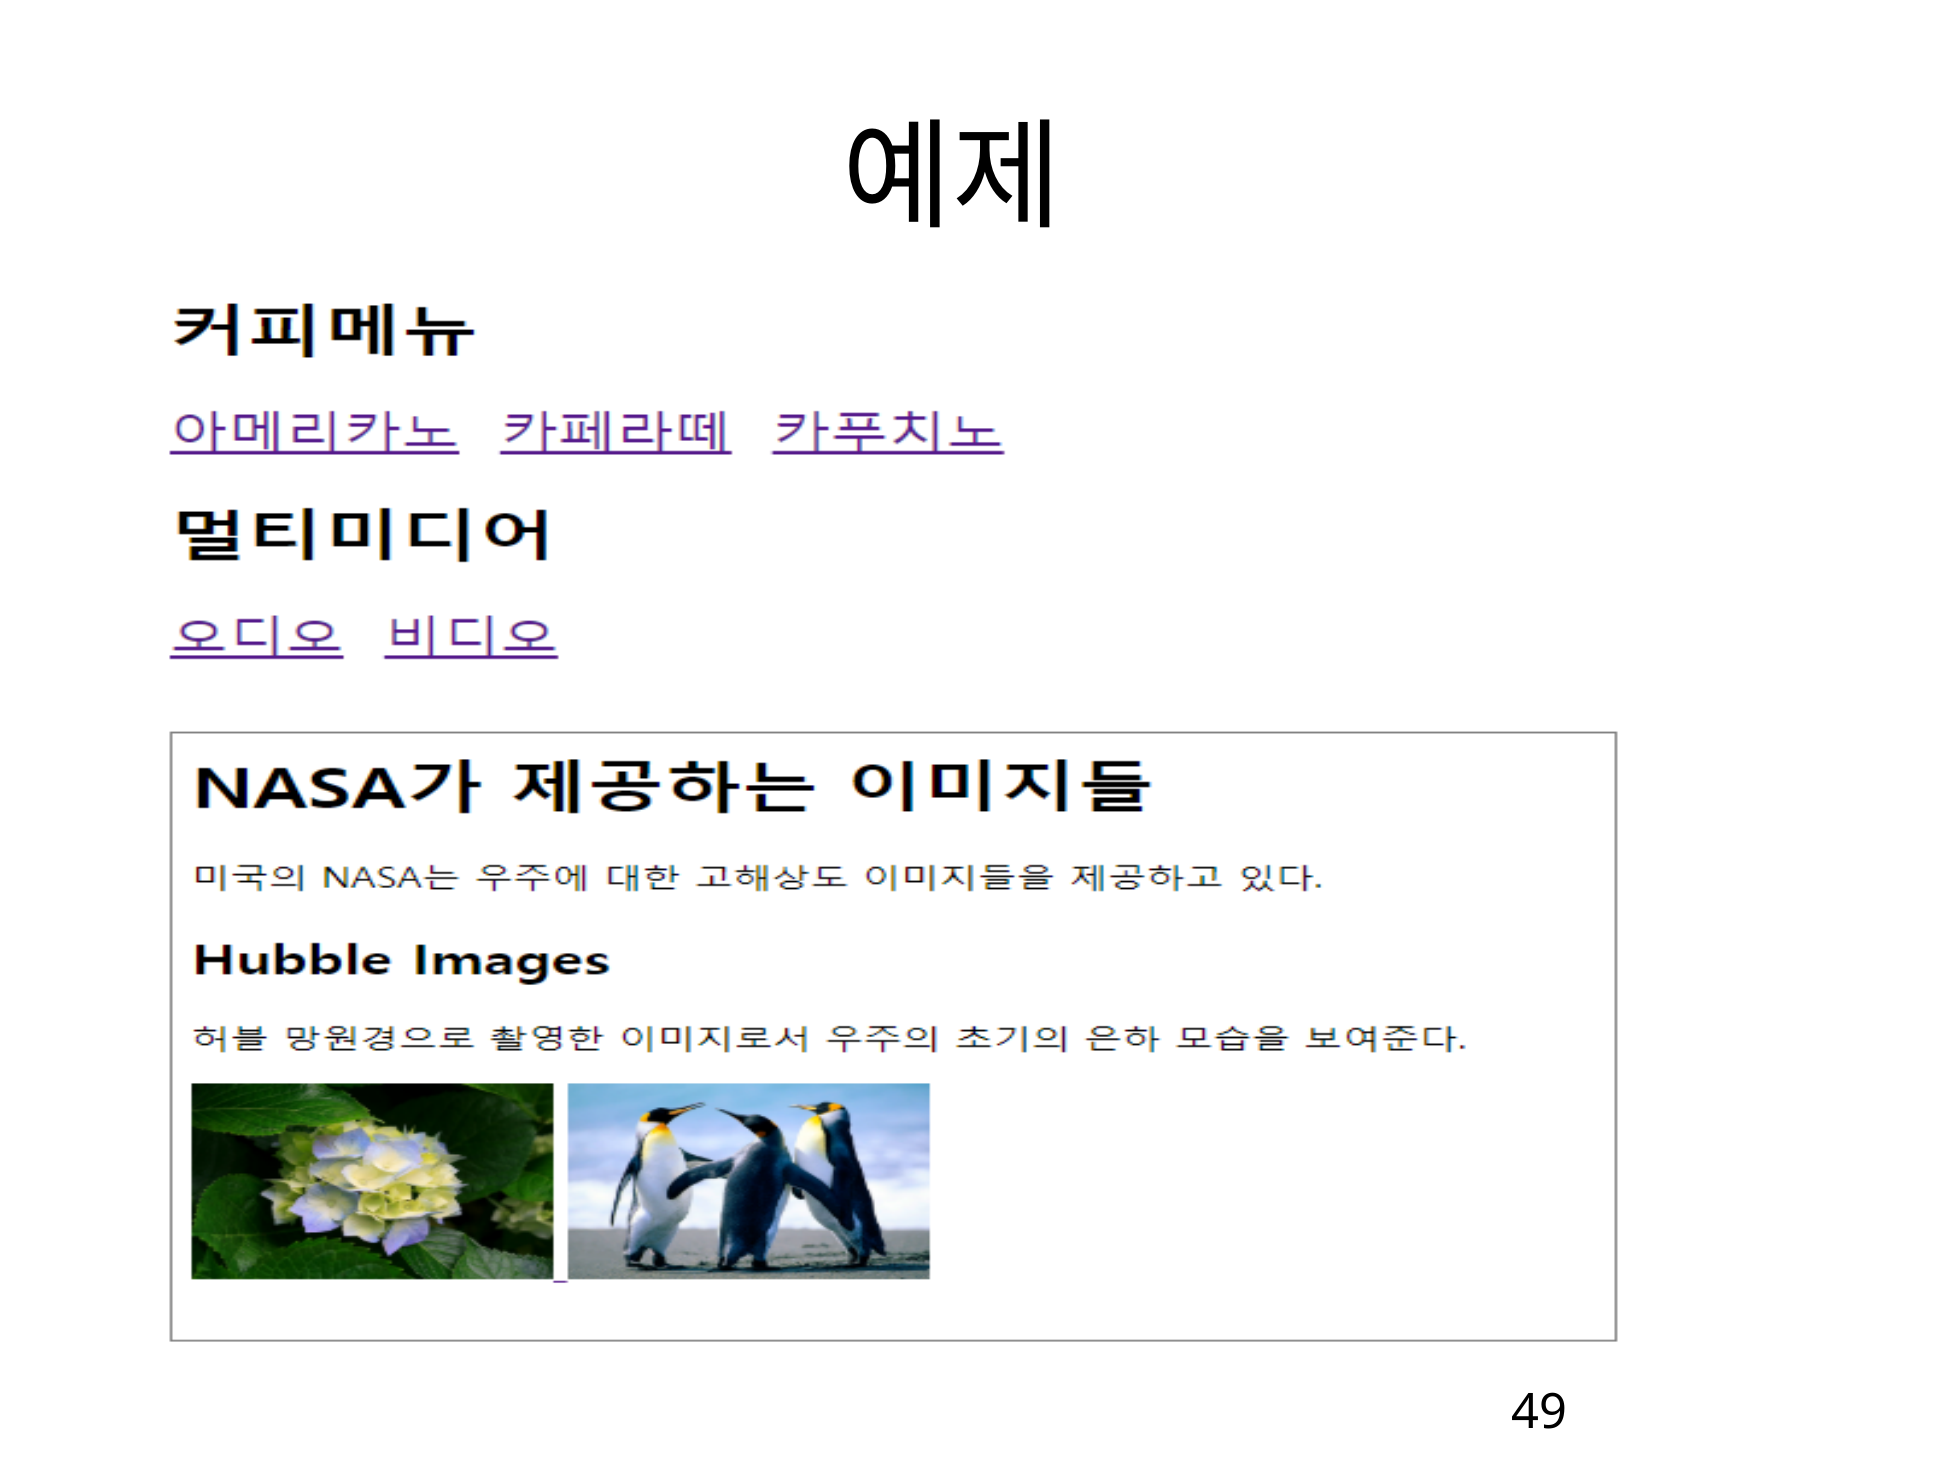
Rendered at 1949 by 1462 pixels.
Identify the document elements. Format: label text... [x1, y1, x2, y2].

title 예제 [156, 92, 1749, 255]
picture [132, 285, 1683, 1361]
slide_number <숫자> [1496, 1372, 1899, 1462]
